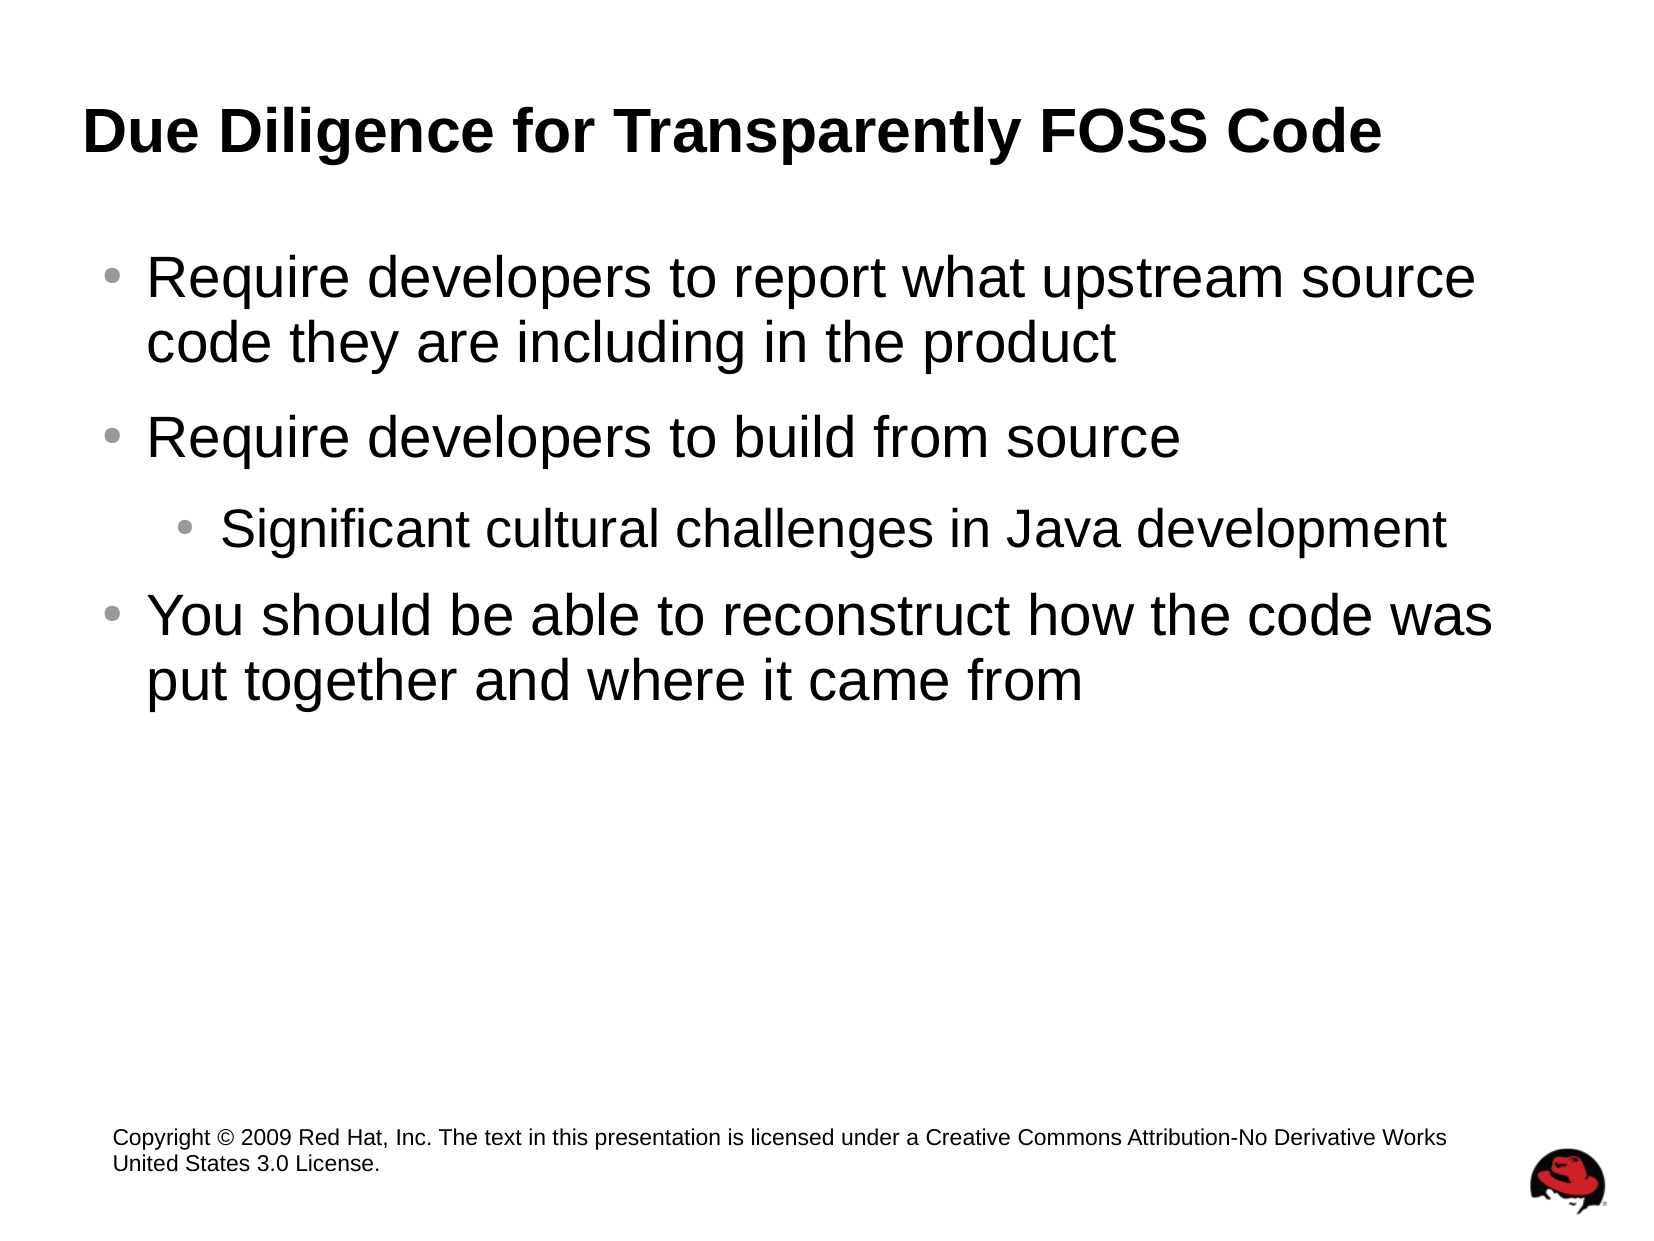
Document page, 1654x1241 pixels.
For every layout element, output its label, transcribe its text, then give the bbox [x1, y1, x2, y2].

picture [1529, 1146, 1613, 1224]
title Due Diligence for Transparently FOSS Code [82, 45, 1571, 218]
list Require developers to report what upstream source code they are including in the product Require developers to build from source Significant cultural challenges in Java development You should be able to reconstruct how the code was put together and where it came from [86, 244, 1576, 1024]
